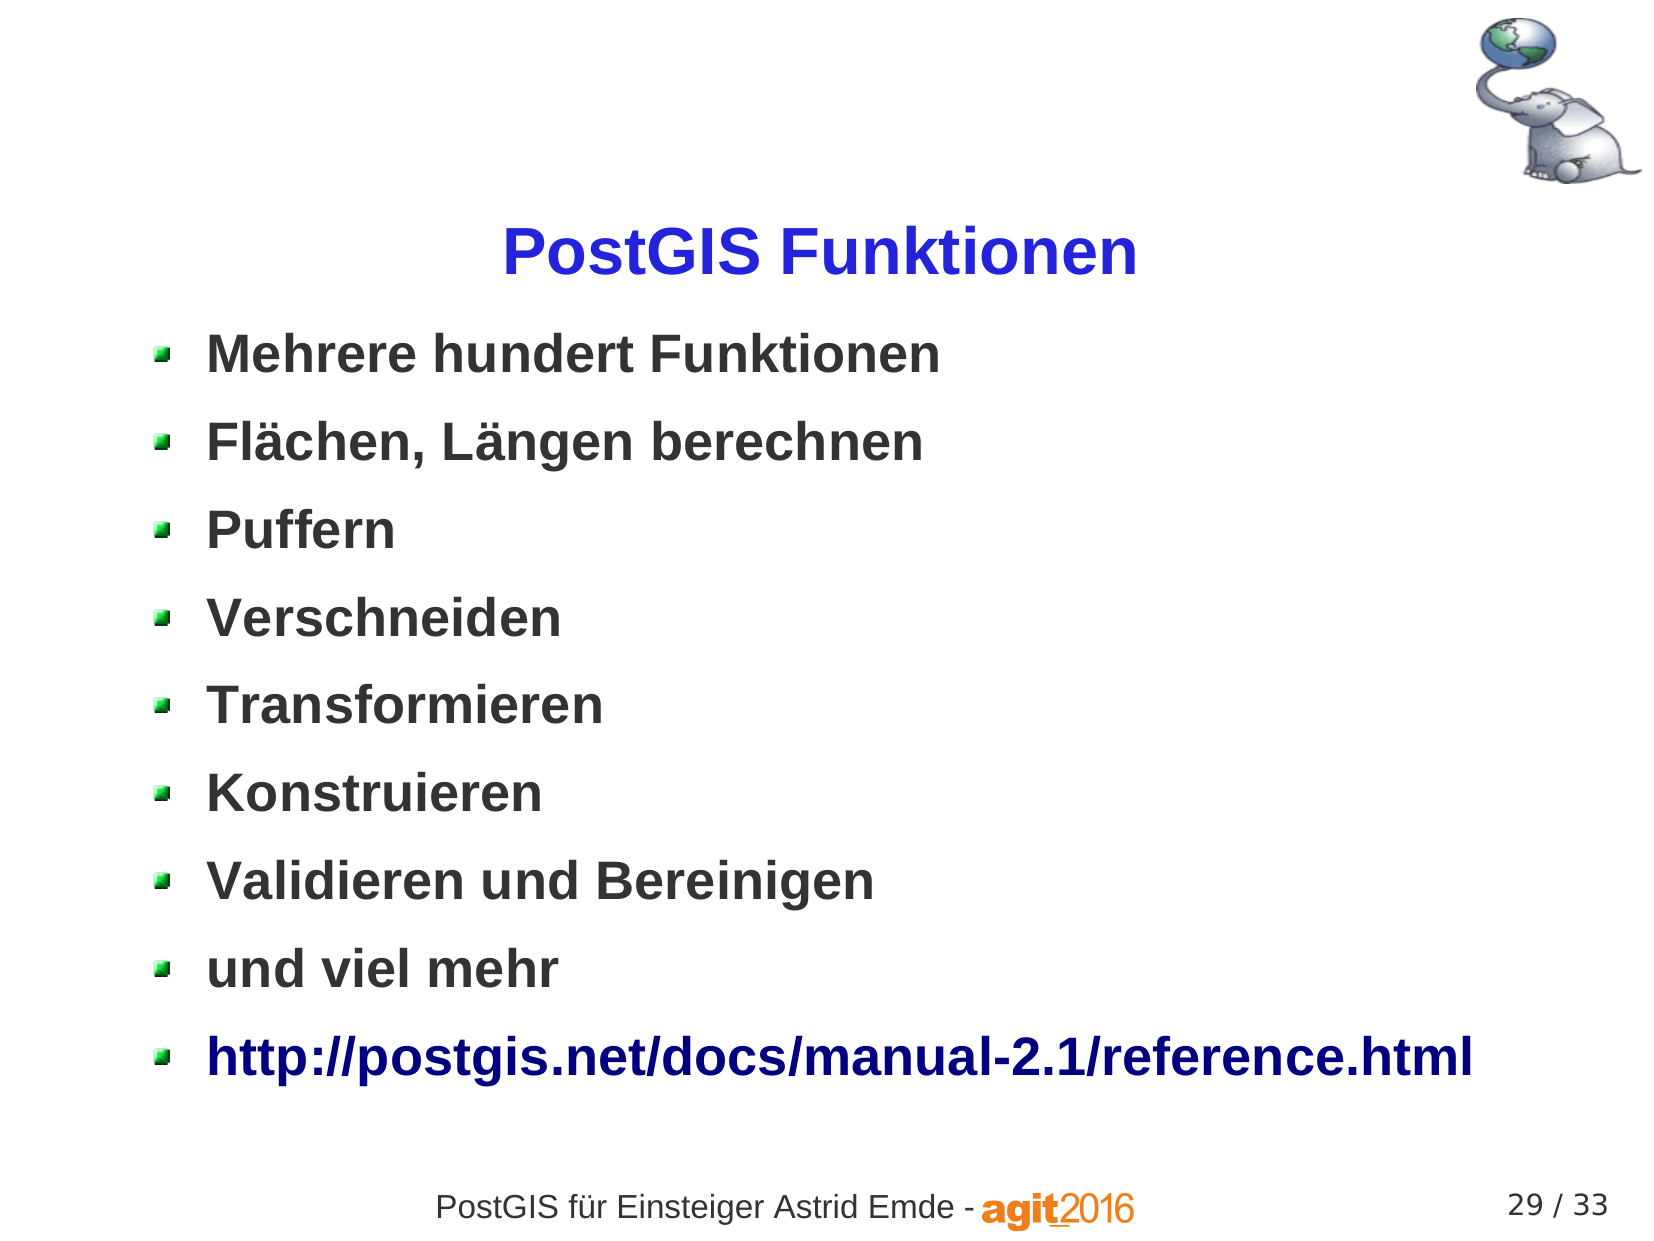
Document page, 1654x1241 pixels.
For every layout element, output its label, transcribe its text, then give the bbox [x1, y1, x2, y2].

list Mehrere hundert Funktionen Flächen, Längen berechnen Puffern Verschneiden Transformieren Konstruieren Validieren und Bereinigen und viel mehr http://postgis.net/docs/manual-2.1/reference.html [135, 323, 1625, 1241]
title PostGIS Funktionen [76, 177, 1565, 325]
picture [1476, 18, 1642, 184]
